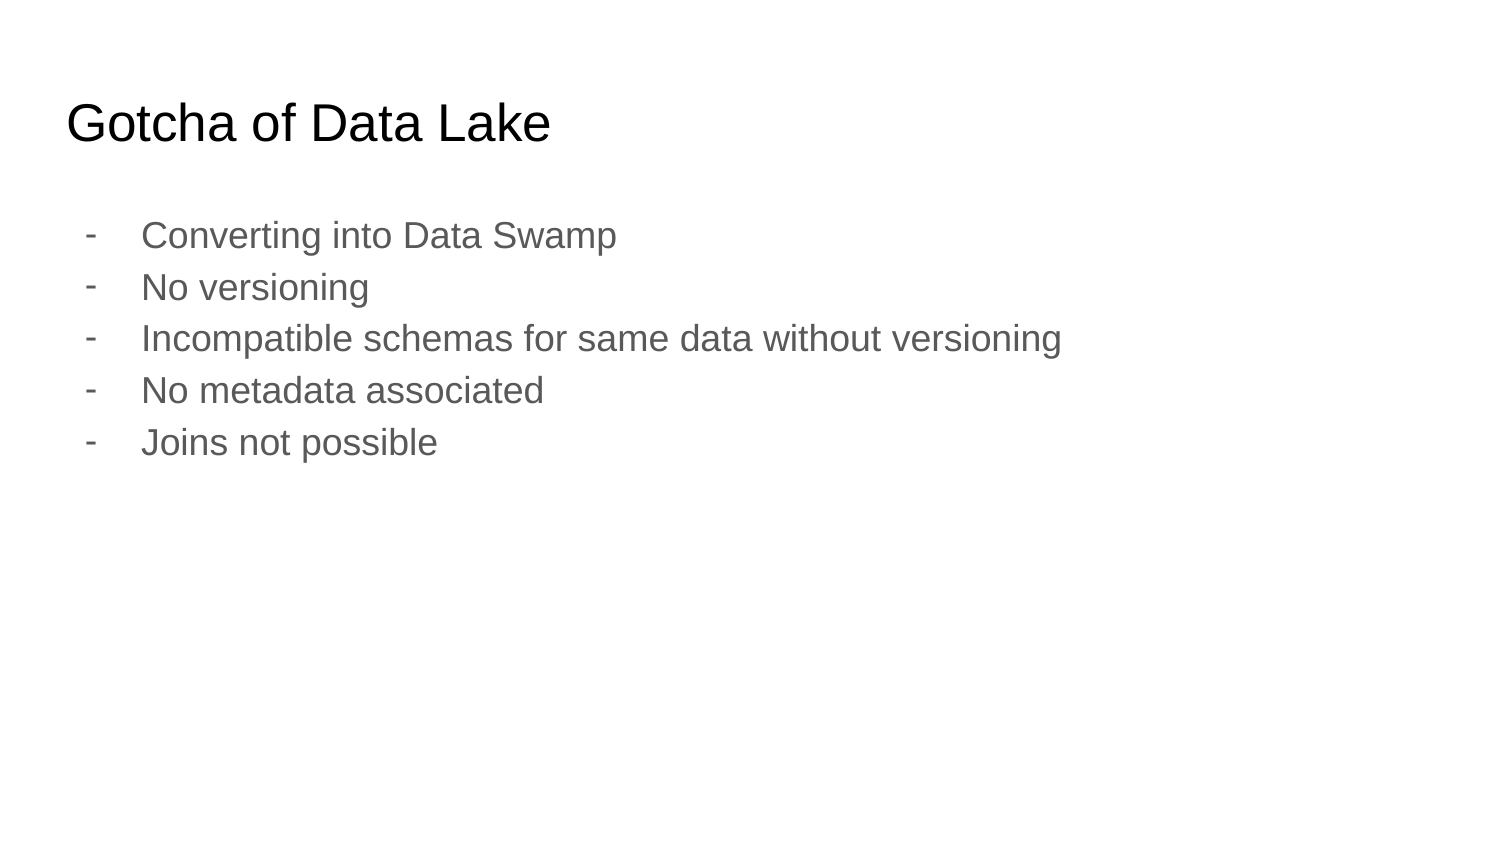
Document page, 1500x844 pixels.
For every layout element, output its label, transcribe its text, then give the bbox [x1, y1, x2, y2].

list Converting into Data Swamp No versioning Incompatible schemas for same data without versioning No metadata associated Joins not possible [51, 189, 1449, 750]
title Gotcha of Data Lake [51, 72, 1449, 167]
